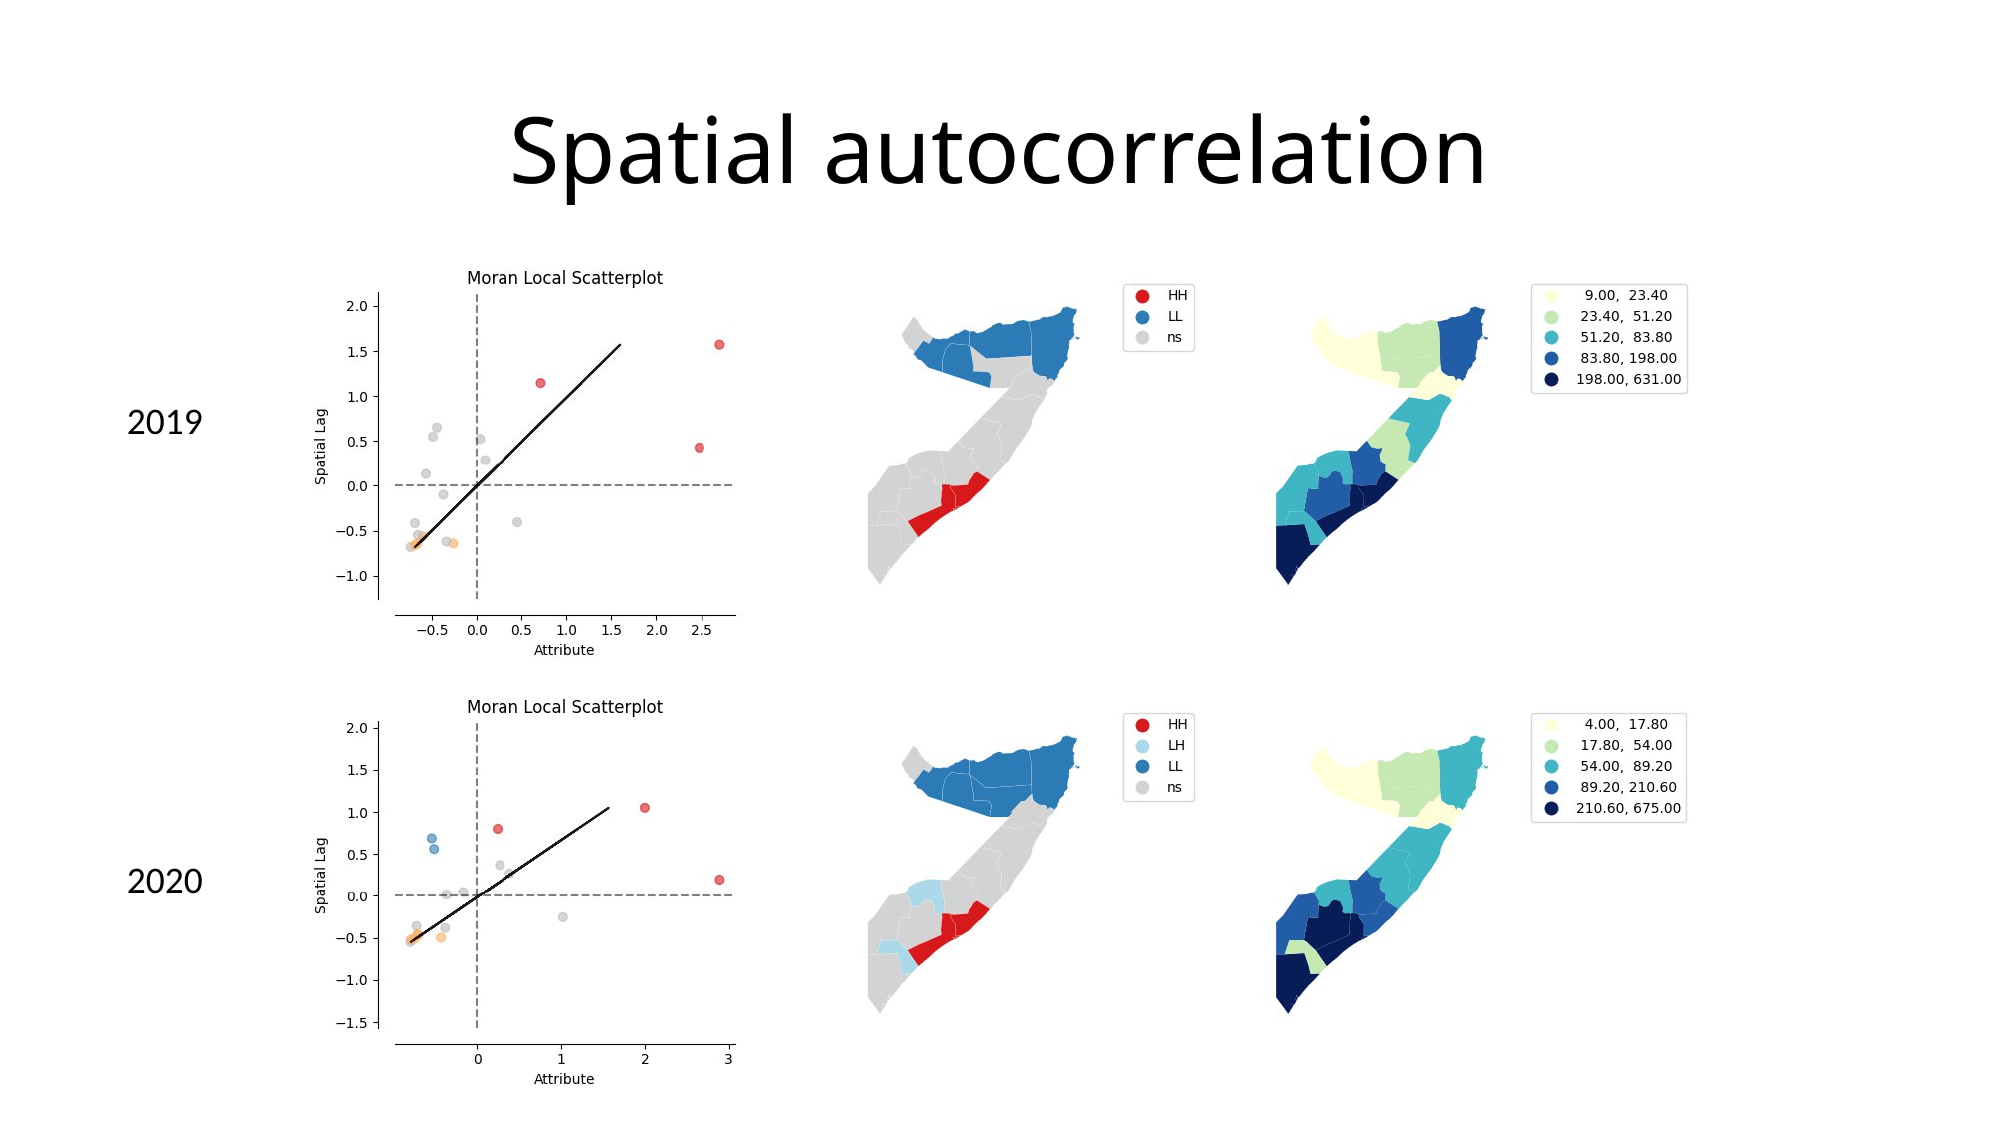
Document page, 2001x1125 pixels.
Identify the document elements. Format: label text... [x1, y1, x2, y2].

title Spatial autocorrelation [137, 44, 1863, 263]
text_box 2020 [111, 848, 244, 909]
picture [305, 689, 1695, 1096]
picture [305, 260, 1695, 667]
text_box 2019 [111, 389, 244, 450]
